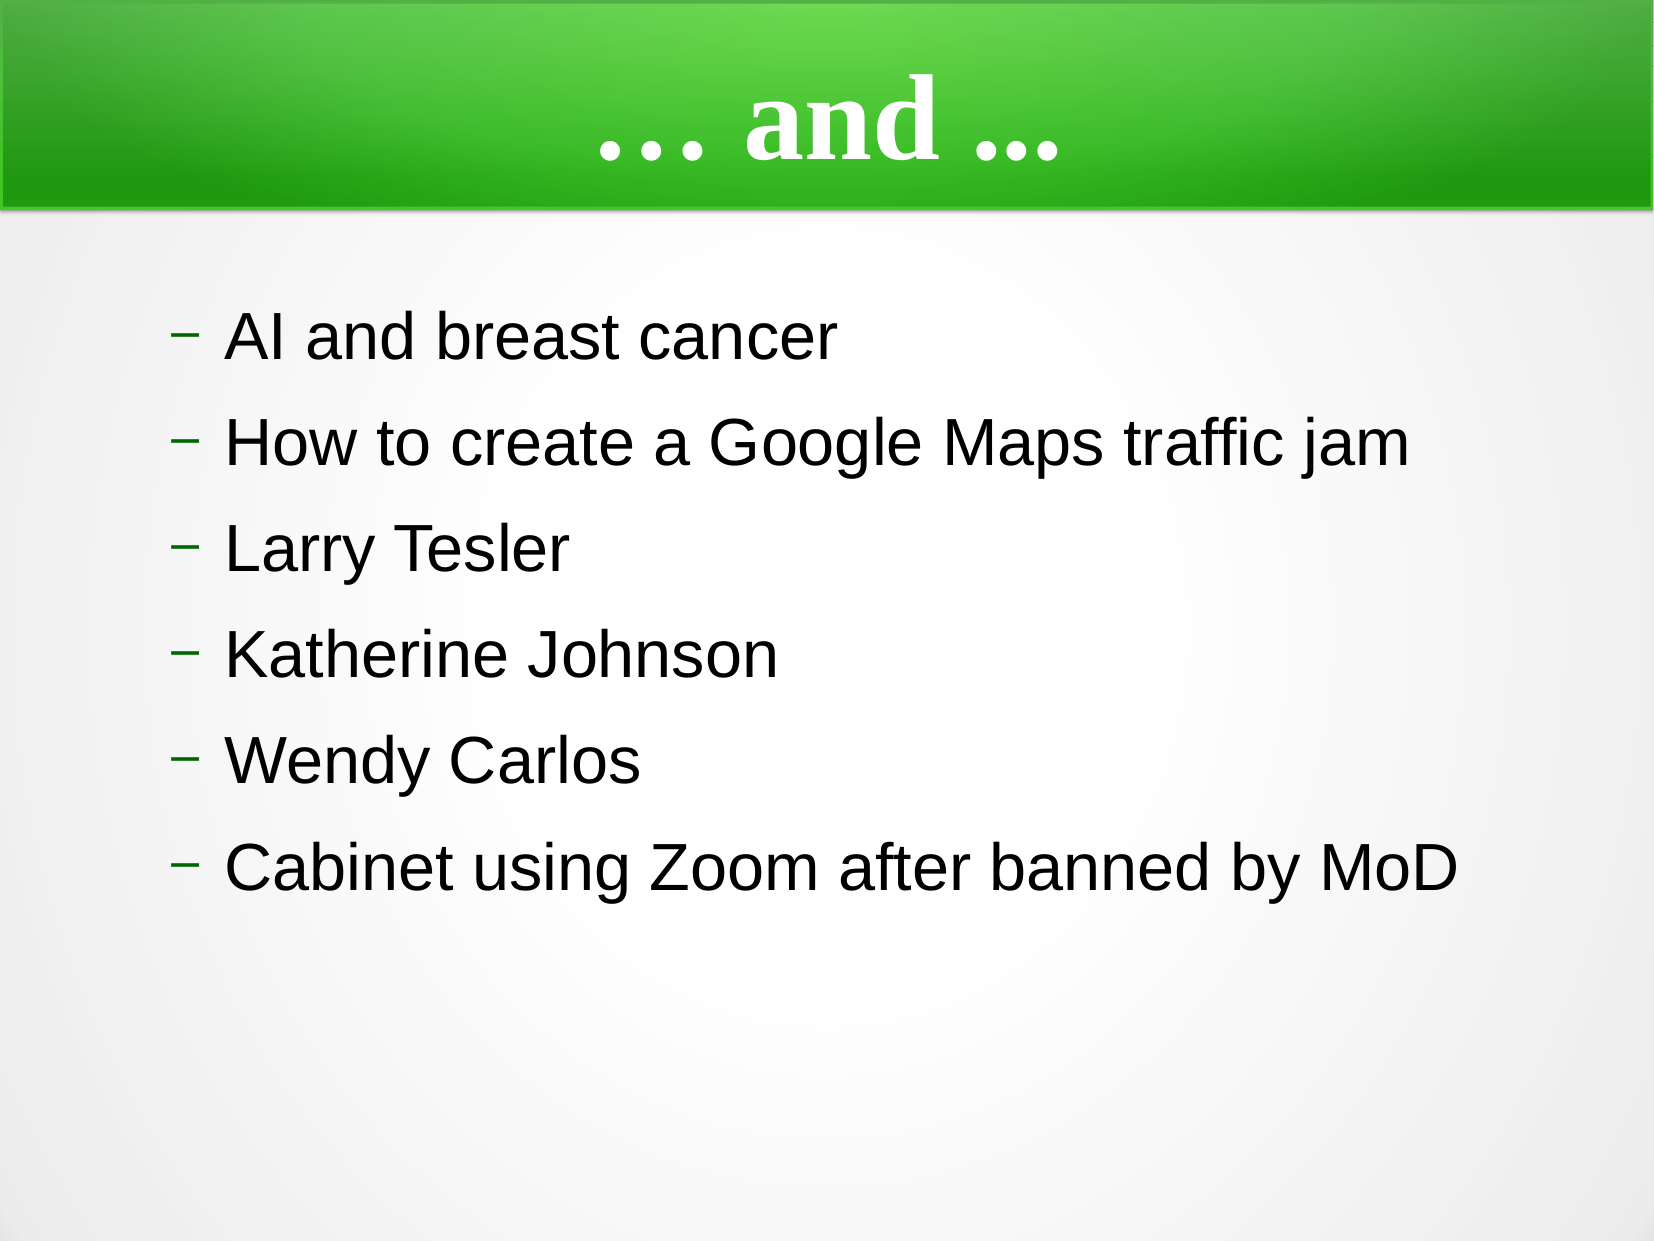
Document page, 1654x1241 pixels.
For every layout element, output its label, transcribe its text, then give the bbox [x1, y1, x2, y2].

title … and ... [82, 28, 1571, 208]
list AI and breast cancer How to create a Google Maps traffic jam Larry Tesler Katherine Johnson Wendy Carlos Cabinet using Zoom after banned by MoD [82, 299, 1571, 1019]
